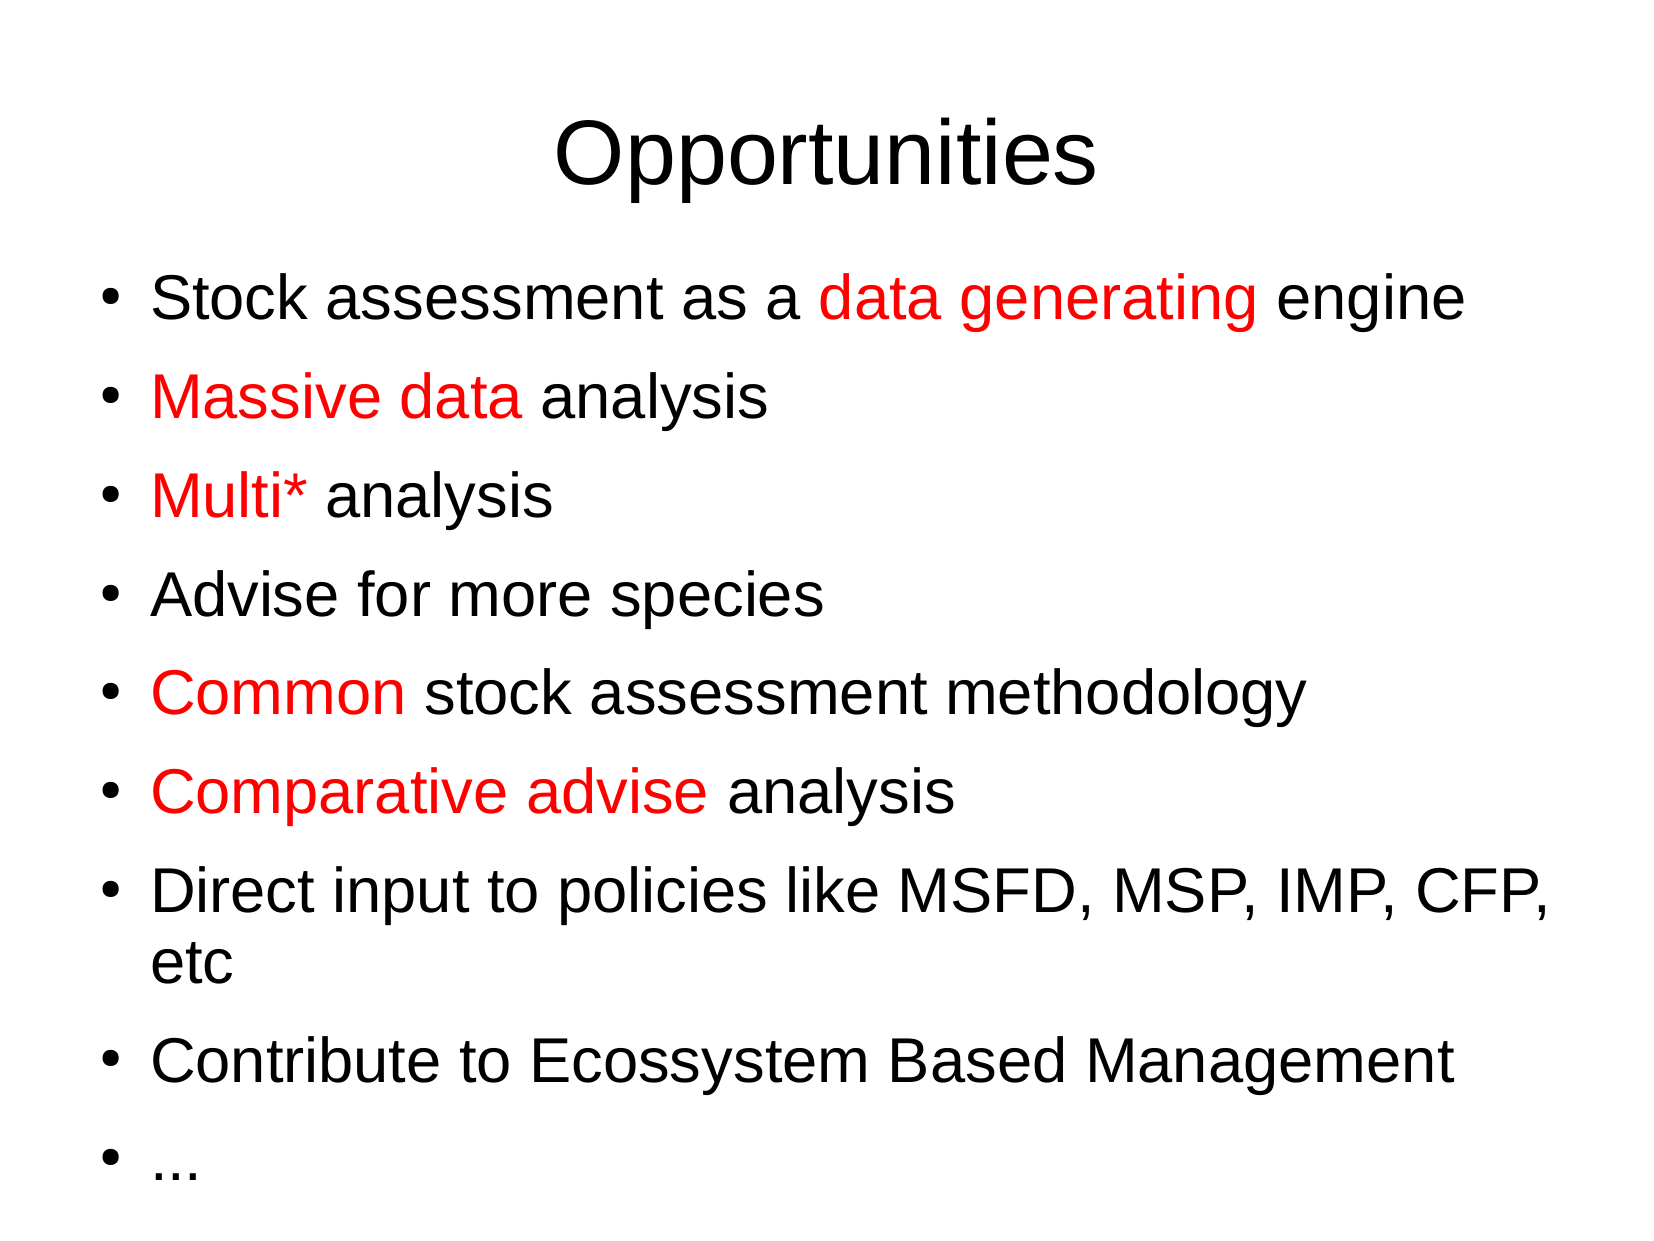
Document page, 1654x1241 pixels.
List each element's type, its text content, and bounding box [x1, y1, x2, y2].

title Opportunities [82, 49, 1571, 257]
list Stock assessment as a data generating engine Massive data analysis Multi* analysis Advise for more species Common stock assessment methodology Comparative advise analysis Direct input to policies like MSFD, MSP, IMP, CFP, etc Contribute to Ecossystem Based Management ... [82, 262, 1571, 1201]
